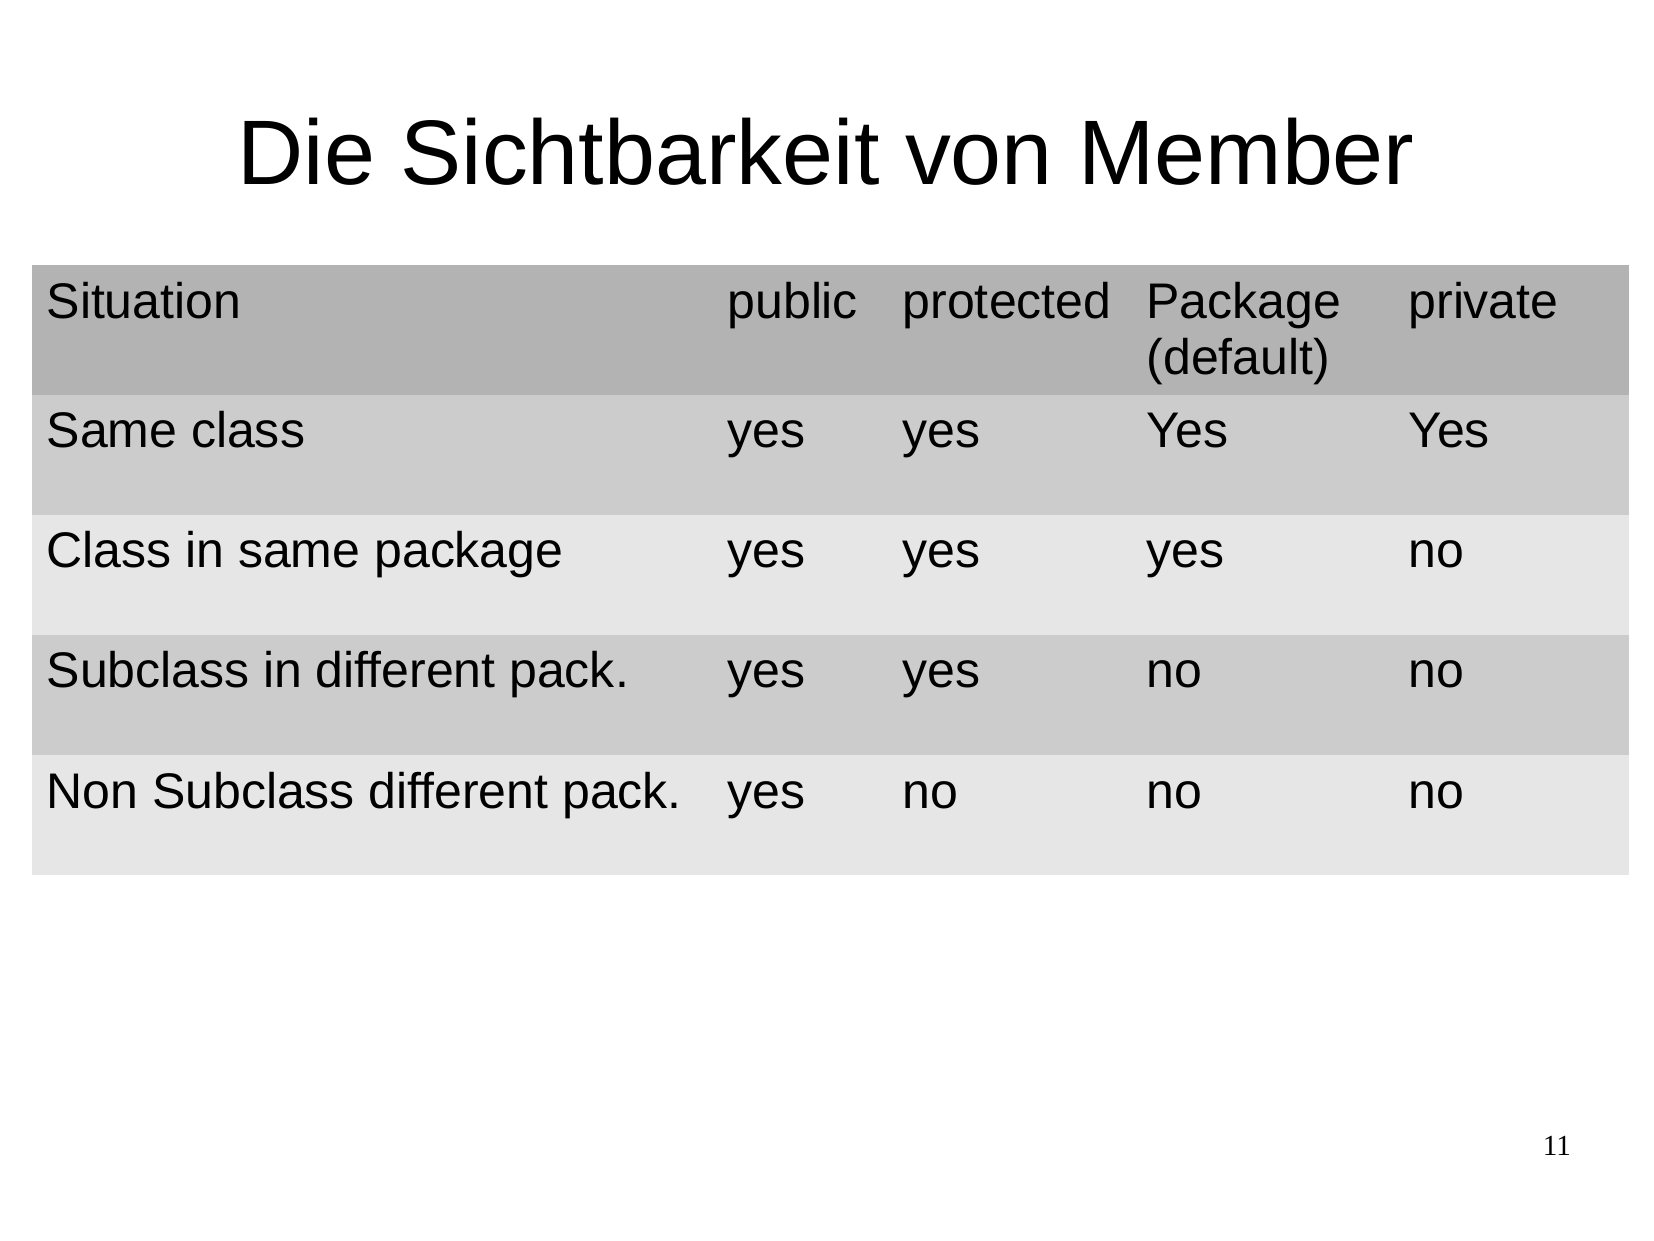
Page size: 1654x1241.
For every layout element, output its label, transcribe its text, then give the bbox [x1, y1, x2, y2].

table_header protected [888, 265, 1132, 395]
table_cell yes [713, 635, 888, 755]
table_cell yes [713, 395, 888, 515]
table_cell Subclass in different pack. [32, 635, 713, 755]
table_cell Same class [32, 395, 713, 515]
table_cell yes [713, 515, 888, 635]
table_cell no [1394, 635, 1629, 755]
table_cell Non Subclass different pack. [32, 755, 713, 875]
table_cell Yes [1132, 395, 1394, 515]
table_header private [1394, 265, 1629, 395]
table_cell yes [1132, 515, 1394, 635]
table_cell no [1394, 515, 1629, 635]
title Die Sichtbarkeit von Member [82, 49, 1571, 257]
table_cell yes [713, 755, 888, 875]
table_cell yes [888, 395, 1132, 515]
table_cell Class in same package [32, 515, 713, 635]
table_cell Yes [1394, 395, 1629, 515]
table_cell no [888, 755, 1132, 875]
table_cell yes [888, 635, 1132, 755]
table_cell yes [888, 515, 1132, 635]
table_cell no [1394, 755, 1629, 875]
table_cell no [1132, 755, 1394, 875]
table_cell no [1132, 635, 1394, 755]
table_header Package (default) [1132, 265, 1394, 395]
table_header public [713, 265, 888, 395]
table_header Situation [32, 265, 713, 395]
